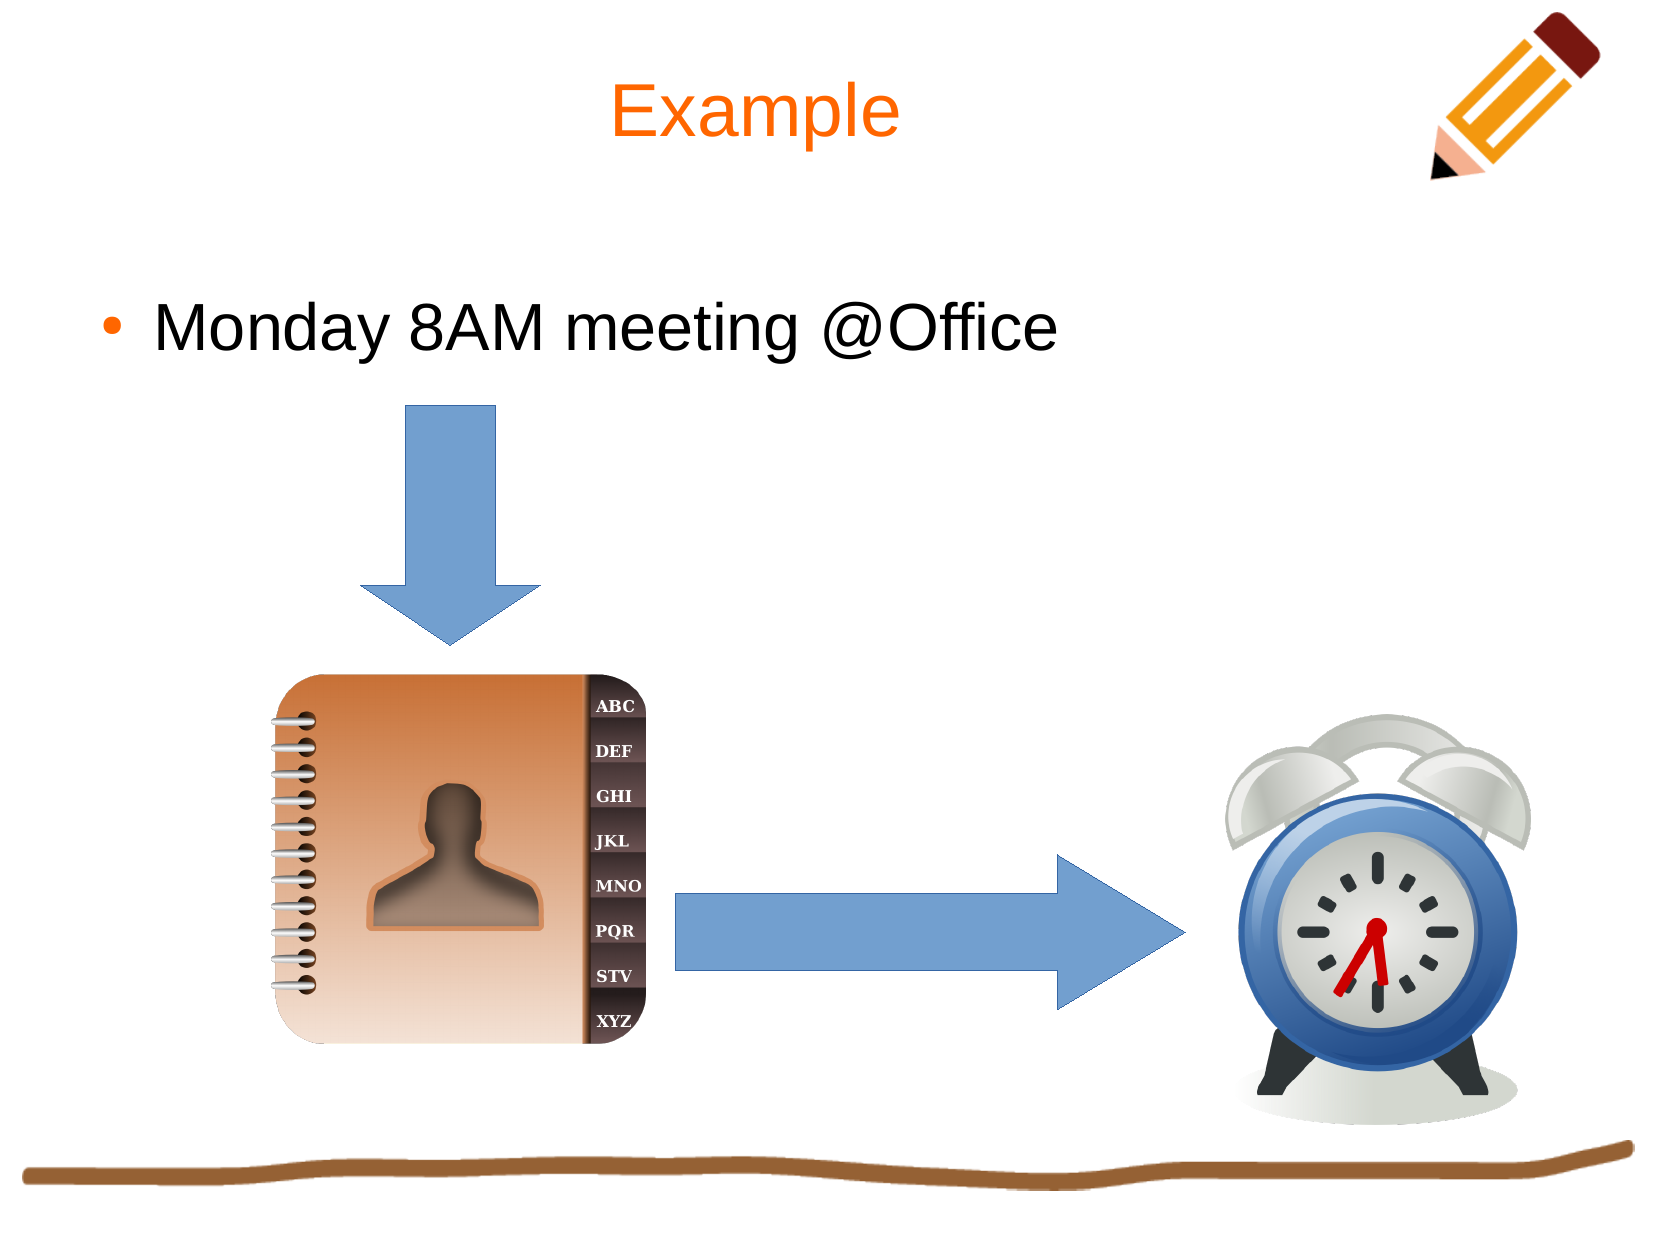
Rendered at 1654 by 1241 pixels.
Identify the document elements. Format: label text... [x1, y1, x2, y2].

picture [1225, 714, 1531, 1126]
text_box [675, 854, 1186, 1010]
picture [271, 674, 646, 1044]
title Example [82, 49, 1430, 172]
text_box [360, 405, 541, 646]
picture [22, 1140, 1635, 1191]
picture [1430, 12, 1601, 181]
list Monday 8AM meeting @Office [82, 290, 1571, 1122]
